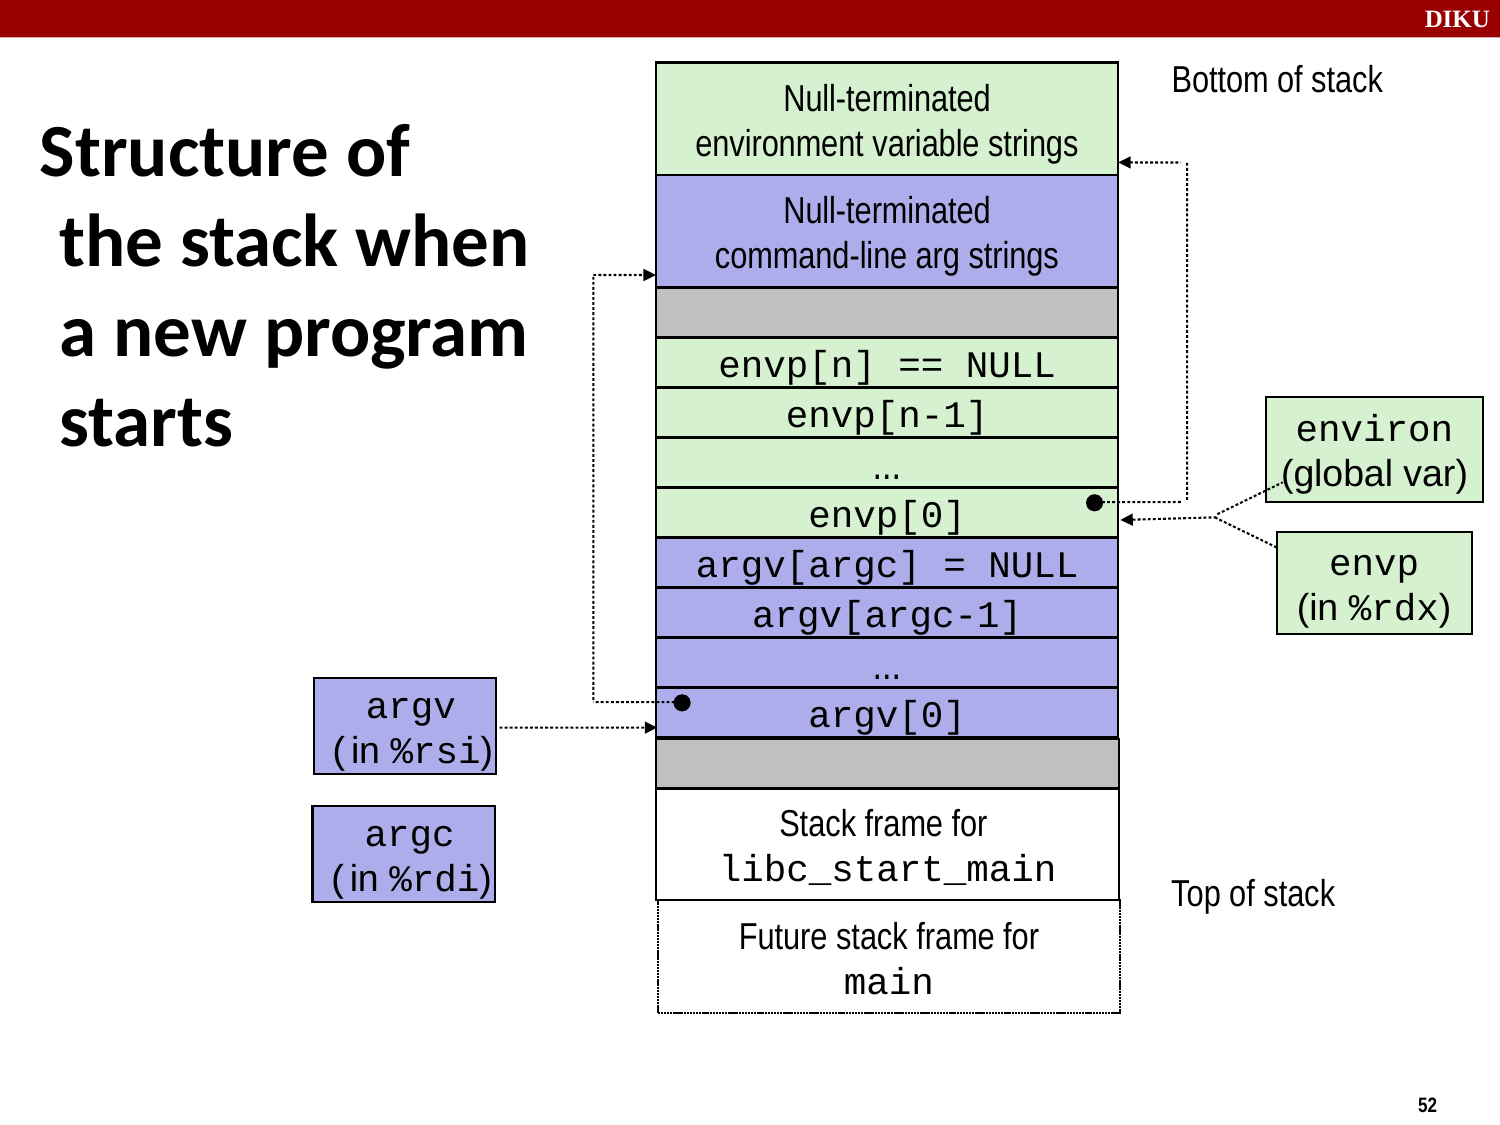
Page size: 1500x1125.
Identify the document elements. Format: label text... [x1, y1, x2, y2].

text_box argv[0] [655, 687, 1119, 738]
text_box envp[n] == NULL [655, 337, 1119, 387]
text_box Stack frame for libc_start_main [656, 789, 1119, 901]
text_box environ (global var) [1266, 396, 1483, 502]
text_box argv[argc-1] [655, 587, 1119, 637]
text_box envp (in %rdx) [1276, 532, 1472, 634]
text_box [674, 695, 690, 711]
text_box argv (in %rsi) [313, 677, 497, 774]
text_box Null-terminated command-line arg strings [655, 174, 1119, 287]
text_box [1087, 495, 1103, 511]
text_box Top of stack [1156, 861, 1351, 922]
text_box Null-terminated environment variable strings [655, 62, 1119, 174]
text_box [655, 287, 1119, 337]
text_box envp[0] [655, 487, 1119, 537]
text_box argv[argc] = NULL [655, 537, 1119, 587]
title Structure of the stack when a new program starts [24, 125, 560, 438]
text_box [656, 738, 1119, 789]
text_box Future stack frame for main [657, 900, 1121, 1013]
text_box ... [655, 437, 1119, 487]
text_box Bottom of stack [1156, 47, 1398, 108]
text_box envp[n-1] [655, 387, 1119, 437]
text_box ... [655, 637, 1119, 687]
text_box argc (in %rdi) [312, 806, 496, 902]
